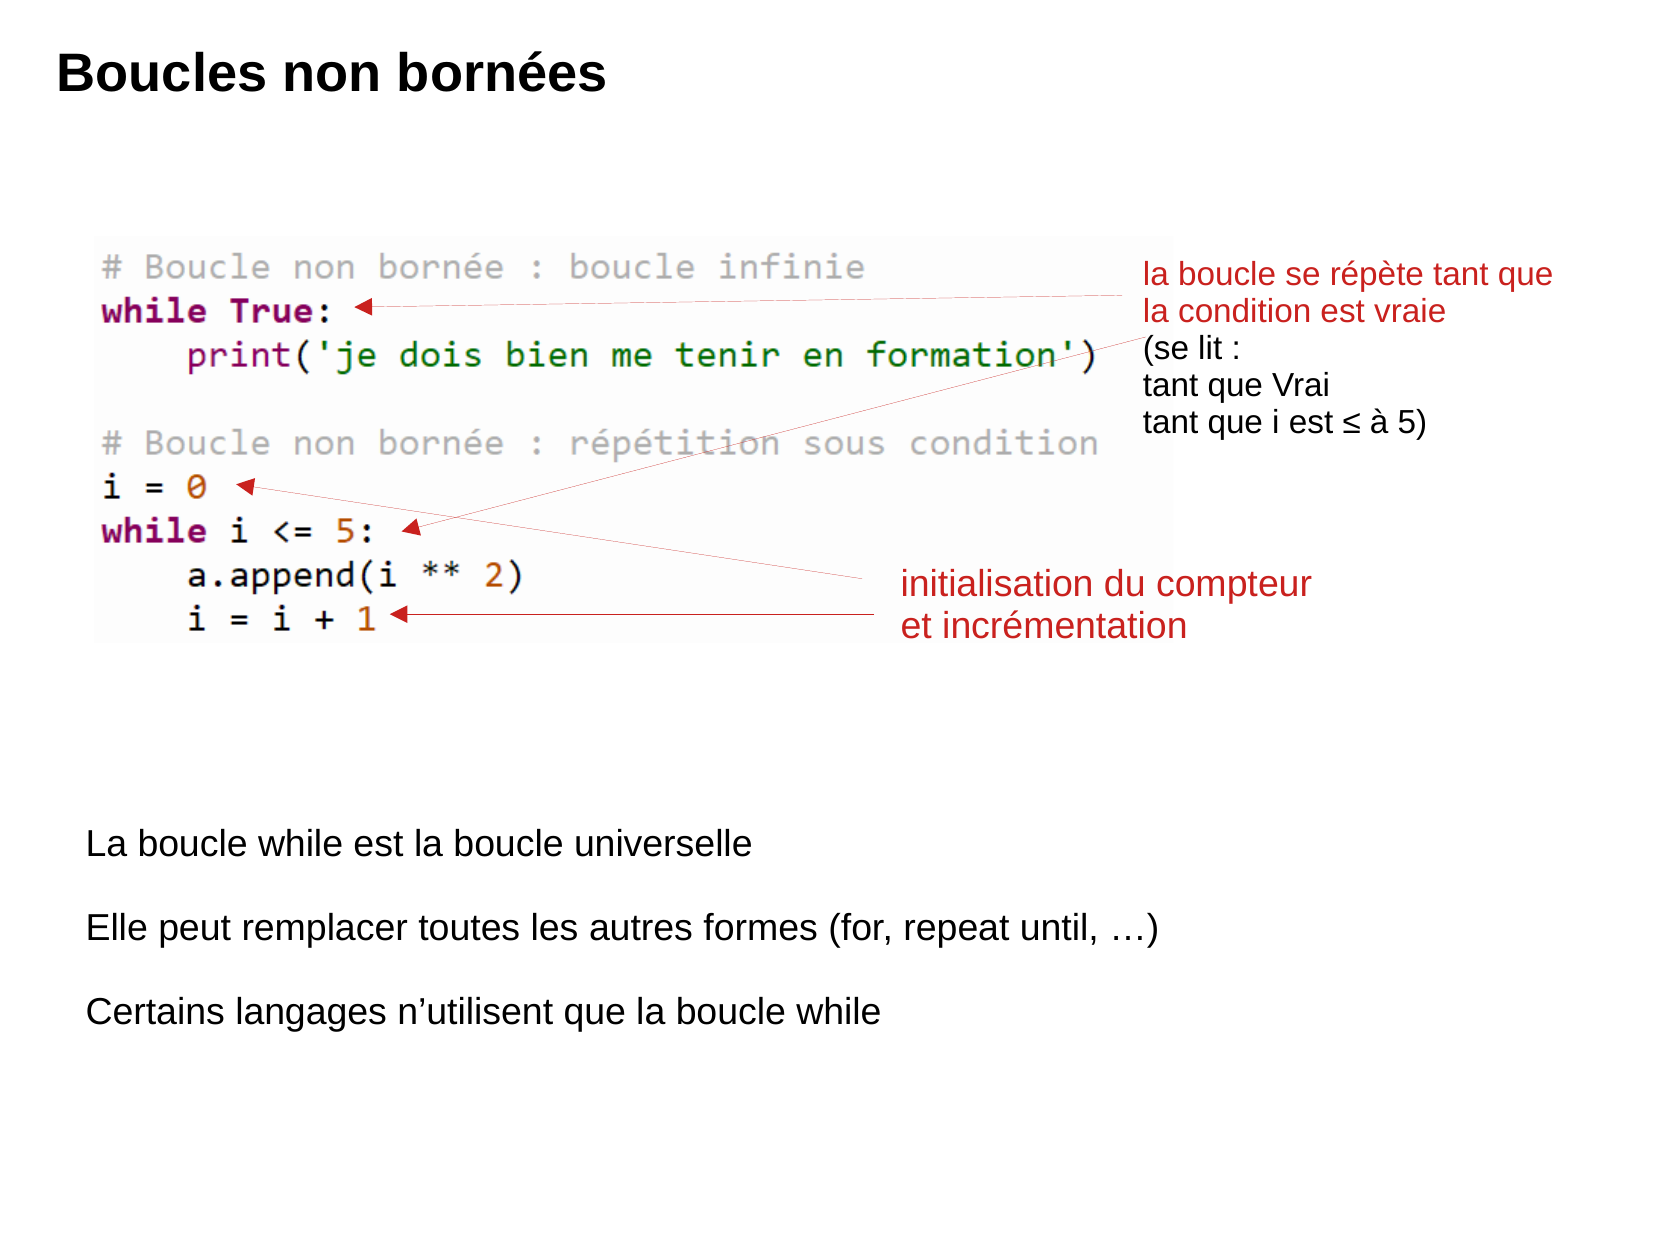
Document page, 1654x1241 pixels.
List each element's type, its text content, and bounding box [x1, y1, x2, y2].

text_box la boucle se répète tant que la condition est vraie (se lit : tant que Vrai tant que i est ≤ à 5) [1128, 248, 1569, 449]
text_box initialisation du compteur et incrémentation [885, 555, 1327, 654]
picture [94, 236, 1174, 643]
text_box Boucles non bornées [41, 35, 624, 111]
text_box La boucle while est la boucle universelle Elle peut remplacer toutes les autres formes (for, repeat until, …) Certains langages n’utilisent que la boucle while [70, 814, 1175, 1040]
